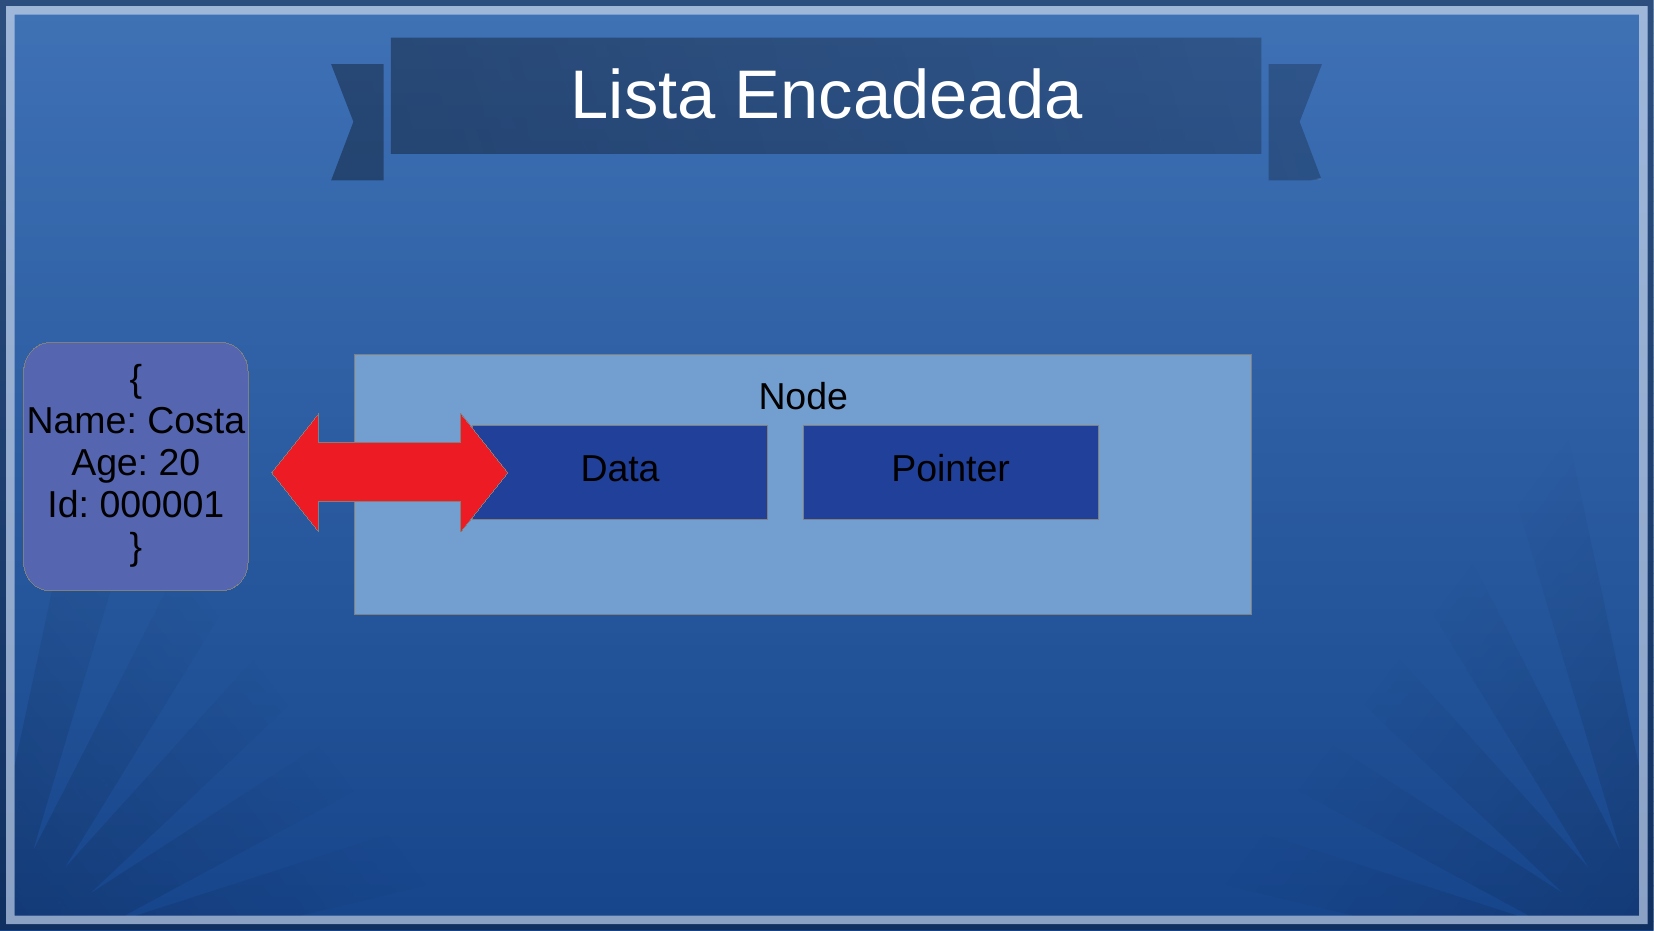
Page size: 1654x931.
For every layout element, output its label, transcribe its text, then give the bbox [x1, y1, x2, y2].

text_box [271, 413, 508, 532]
text_box { Name: Costa Age: 20 Id: 000001 } [23, 342, 249, 591]
text_box Node [354, 354, 1252, 615]
text_box Data [472, 425, 768, 520]
text_box Pointer [803, 425, 1099, 520]
title Lista Encadeada [389, 35, 1264, 154]
